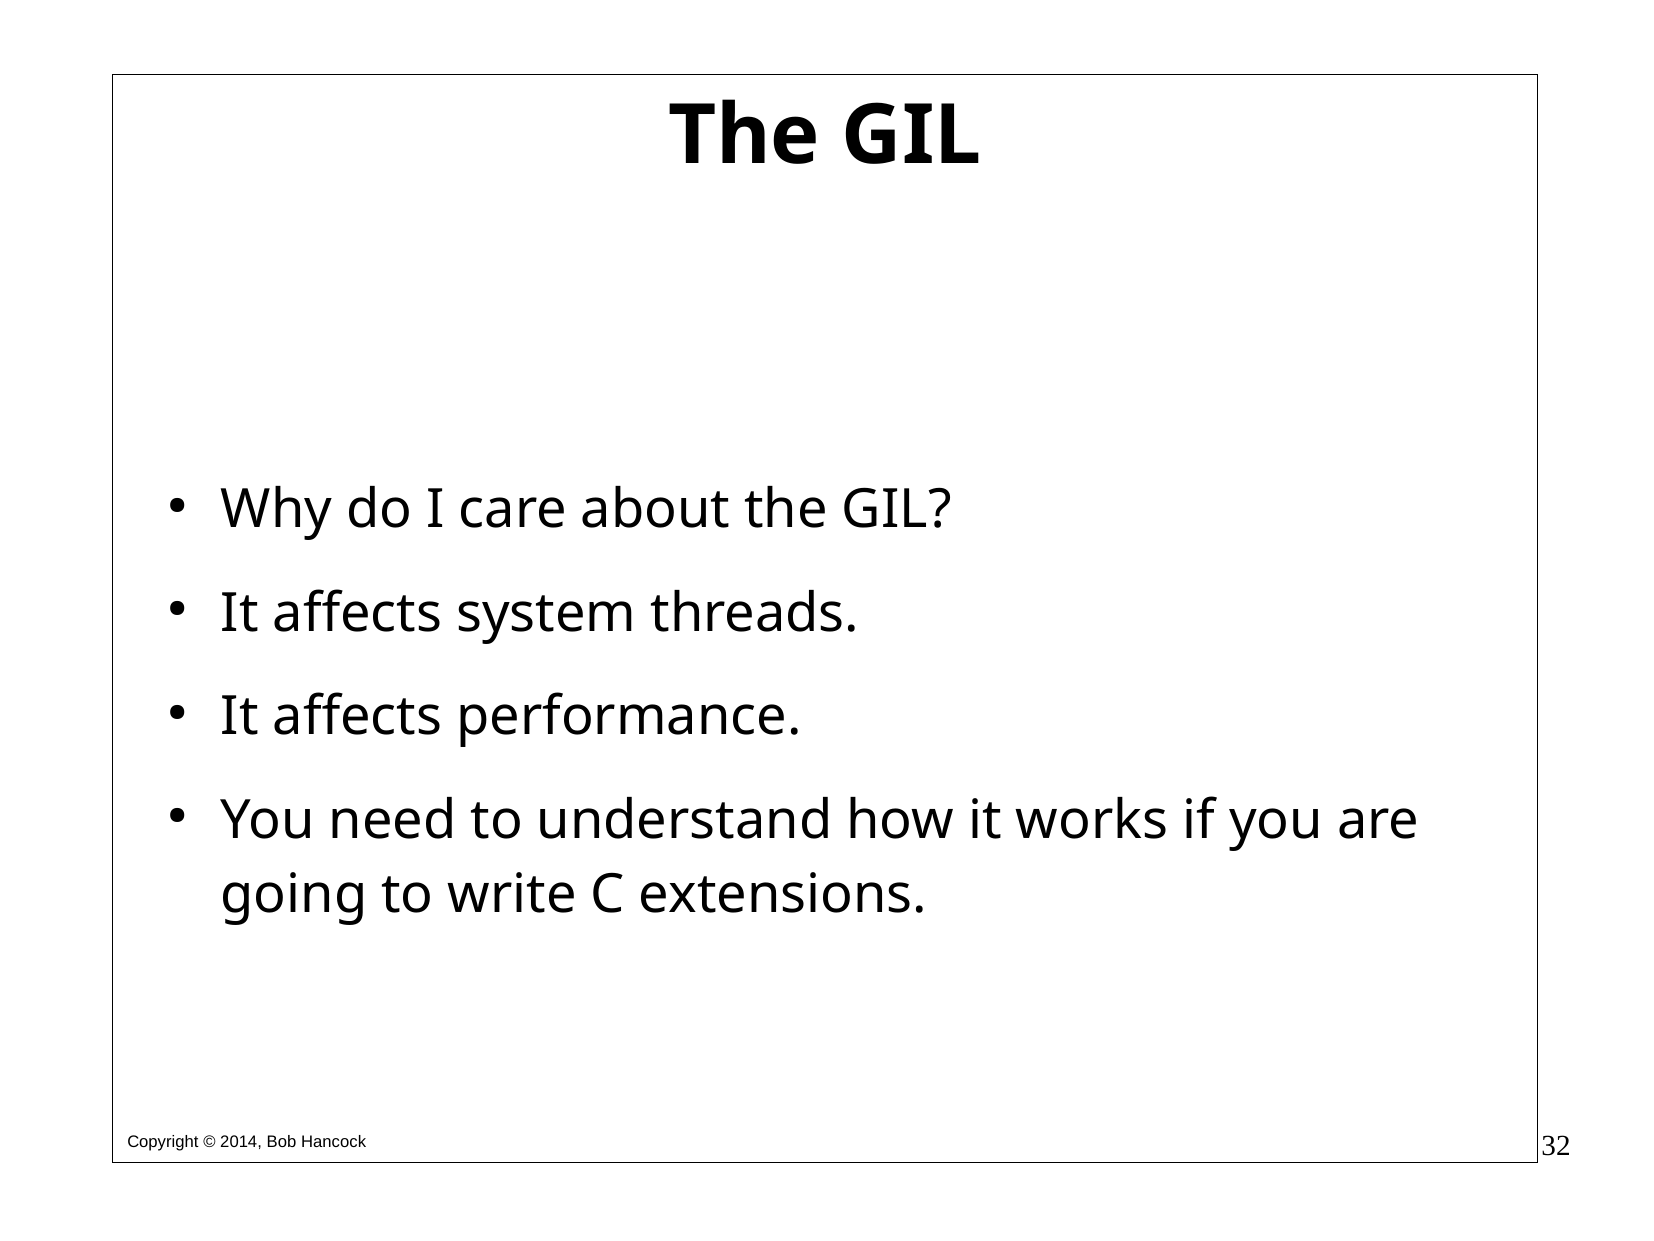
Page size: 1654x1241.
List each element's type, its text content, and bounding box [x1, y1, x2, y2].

title The GIL [112, 75, 1538, 188]
text_box Copyright © 2014, Bob Hancock [112, 1125, 382, 1159]
list Why do I care about the GIL? It affects system threads. It affects performance. You need to understand how it works if you are going to write C extensions. [150, 262, 1501, 1126]
